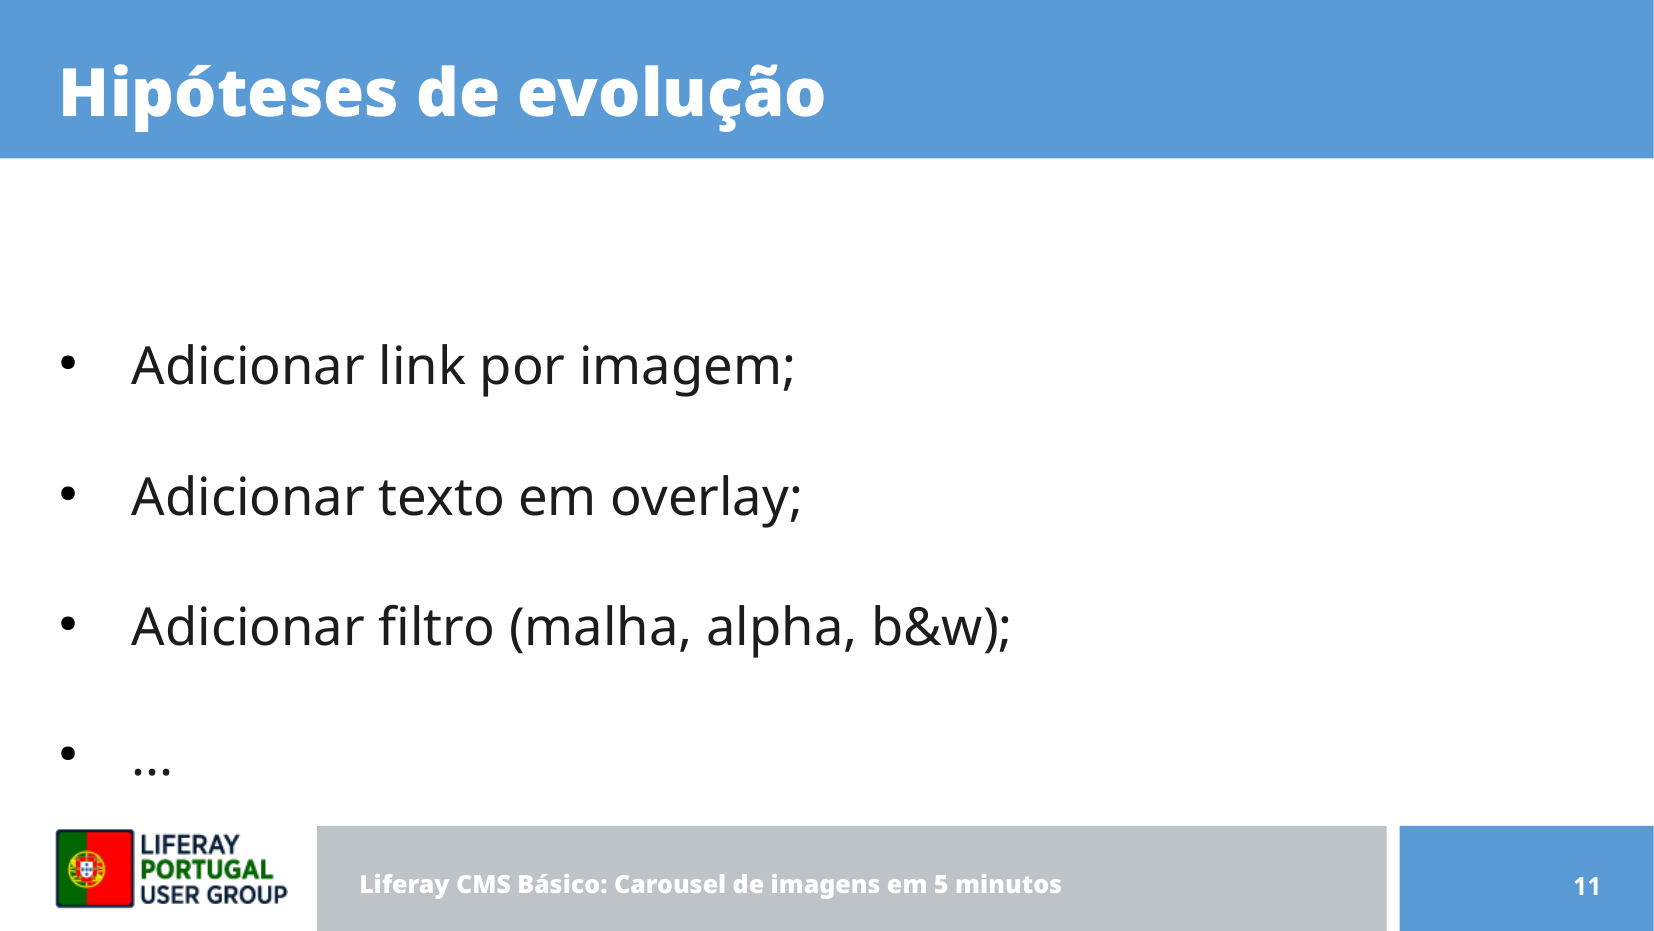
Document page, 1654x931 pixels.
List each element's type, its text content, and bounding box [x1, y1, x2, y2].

list Adicionar link por imagem; Adicionar texto em overlay; Adicionar filtro (malha, alpha, b&w); ... [59, 198, 1565, 793]
title Hipóteses de evolução [59, 29, 1567, 137]
picture [55, 751, 288, 931]
